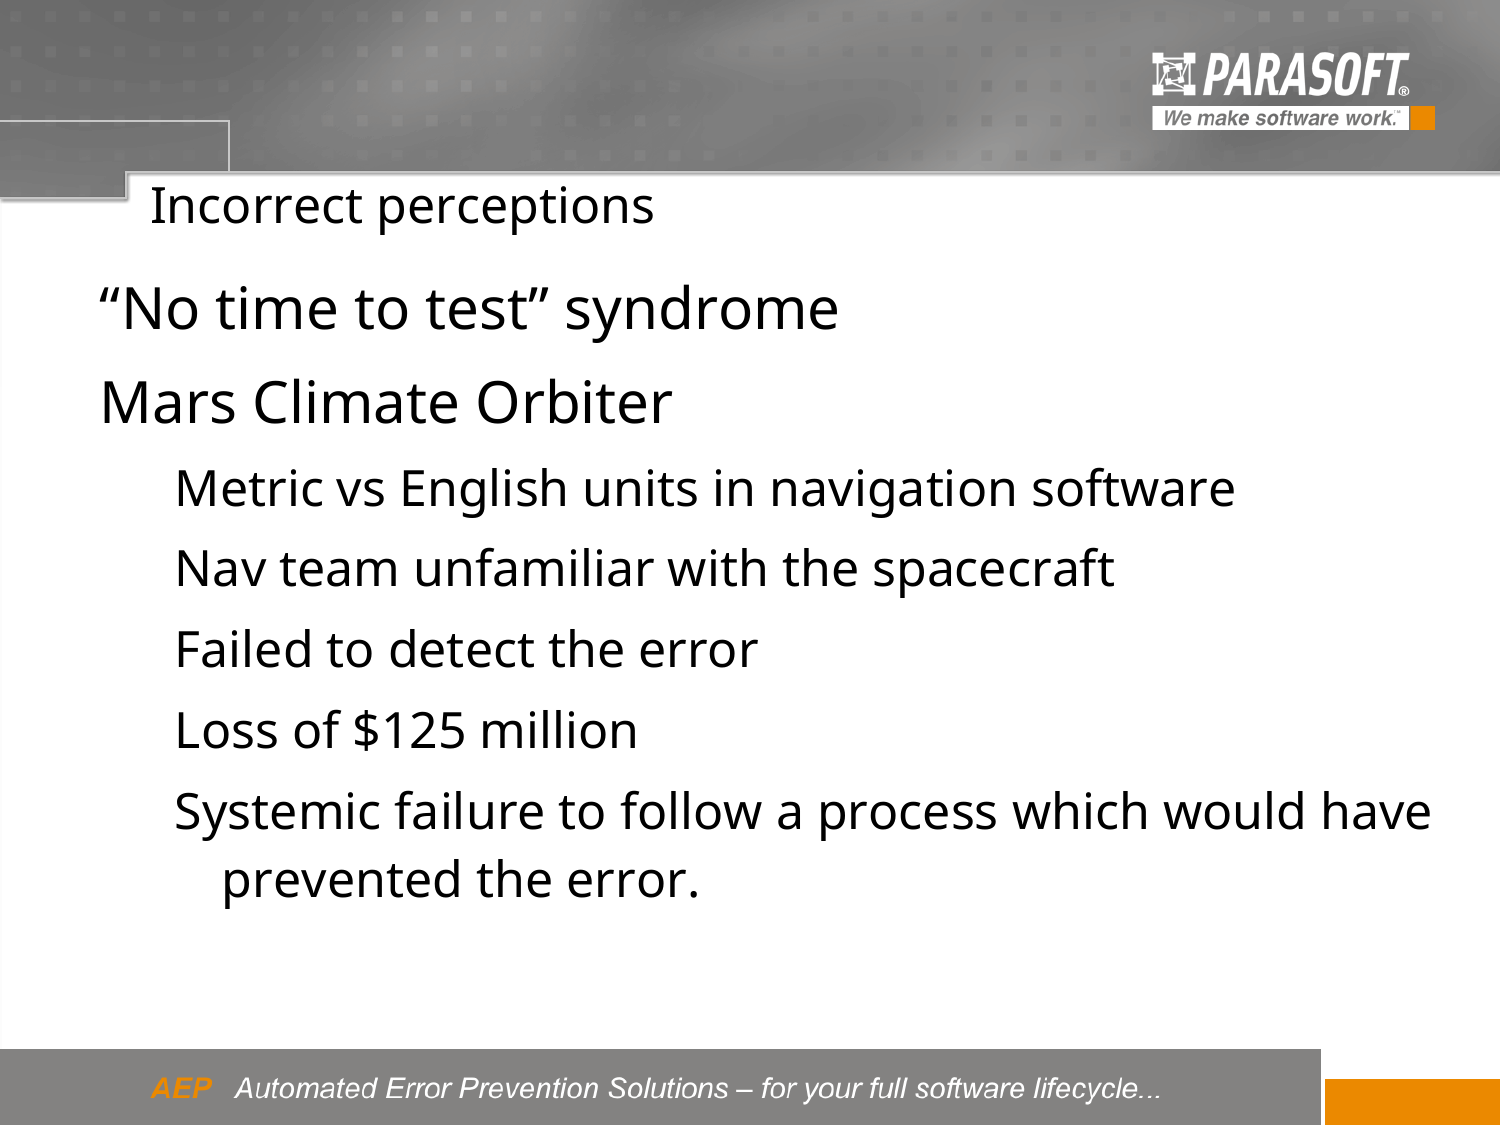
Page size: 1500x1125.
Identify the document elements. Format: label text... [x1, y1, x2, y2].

picture [0, 0, 1500, 1125]
list “No time to test” syndrome Mars Climate Orbiter Metric vs English units in navigation software Nav team unfamiliar with the spacecraft Failed to detect the error Loss of $125 million Systemic failure to follow a process which would have prevented the error. [99, 267, 1450, 995]
title Incorrect perceptions [150, 173, 1426, 235]
